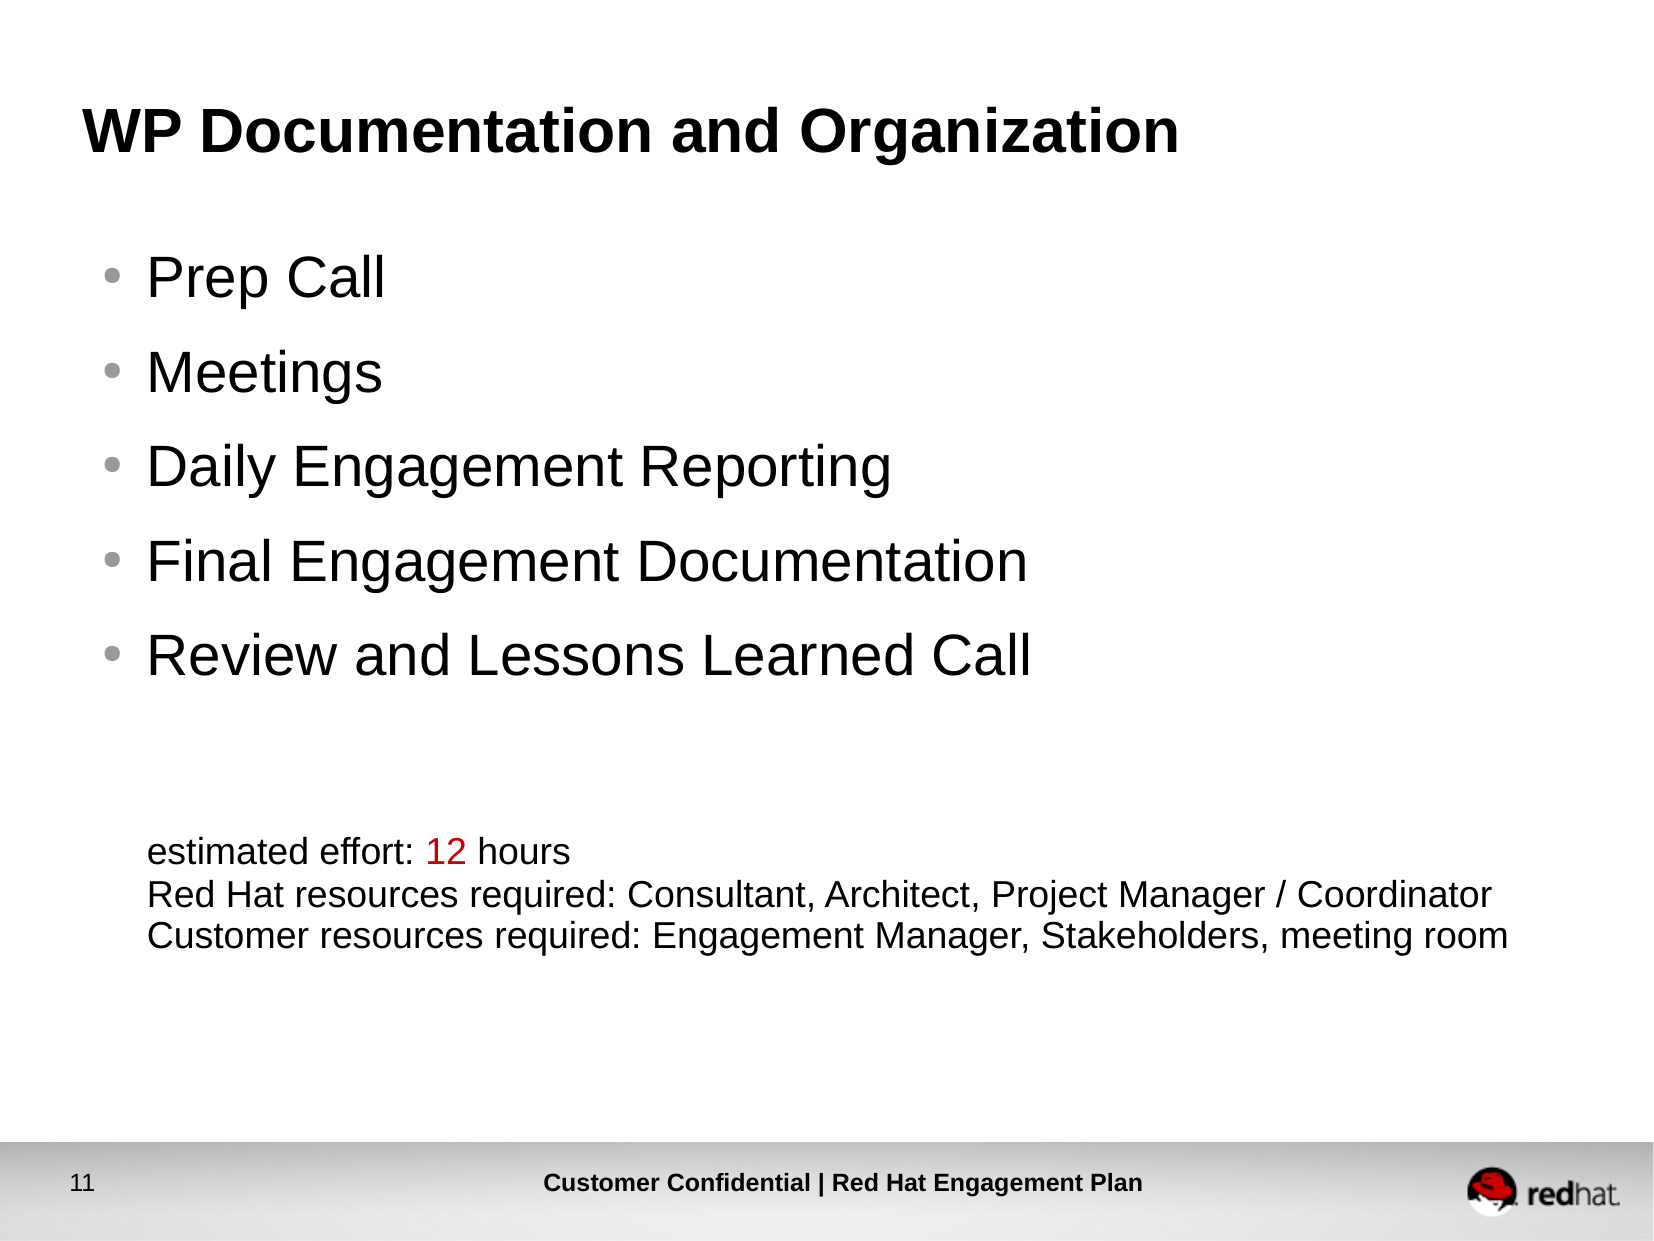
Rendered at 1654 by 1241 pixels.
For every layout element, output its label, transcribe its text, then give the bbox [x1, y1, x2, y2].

title WP Documentation and Organization [82, 37, 1571, 226]
picture [0, 1142, 1654, 1241]
list Prep Call Meetings Daily Engagement Reporting Final Engagement Documentation Review and Lessons Learned Call estimated effort: 12 hours Red Hat resources required: Consultant, Architect, Project Manager / Coordinator Customer resources required: Engagement Manager, Stakeholders, meeting room [86, 244, 1576, 1045]
